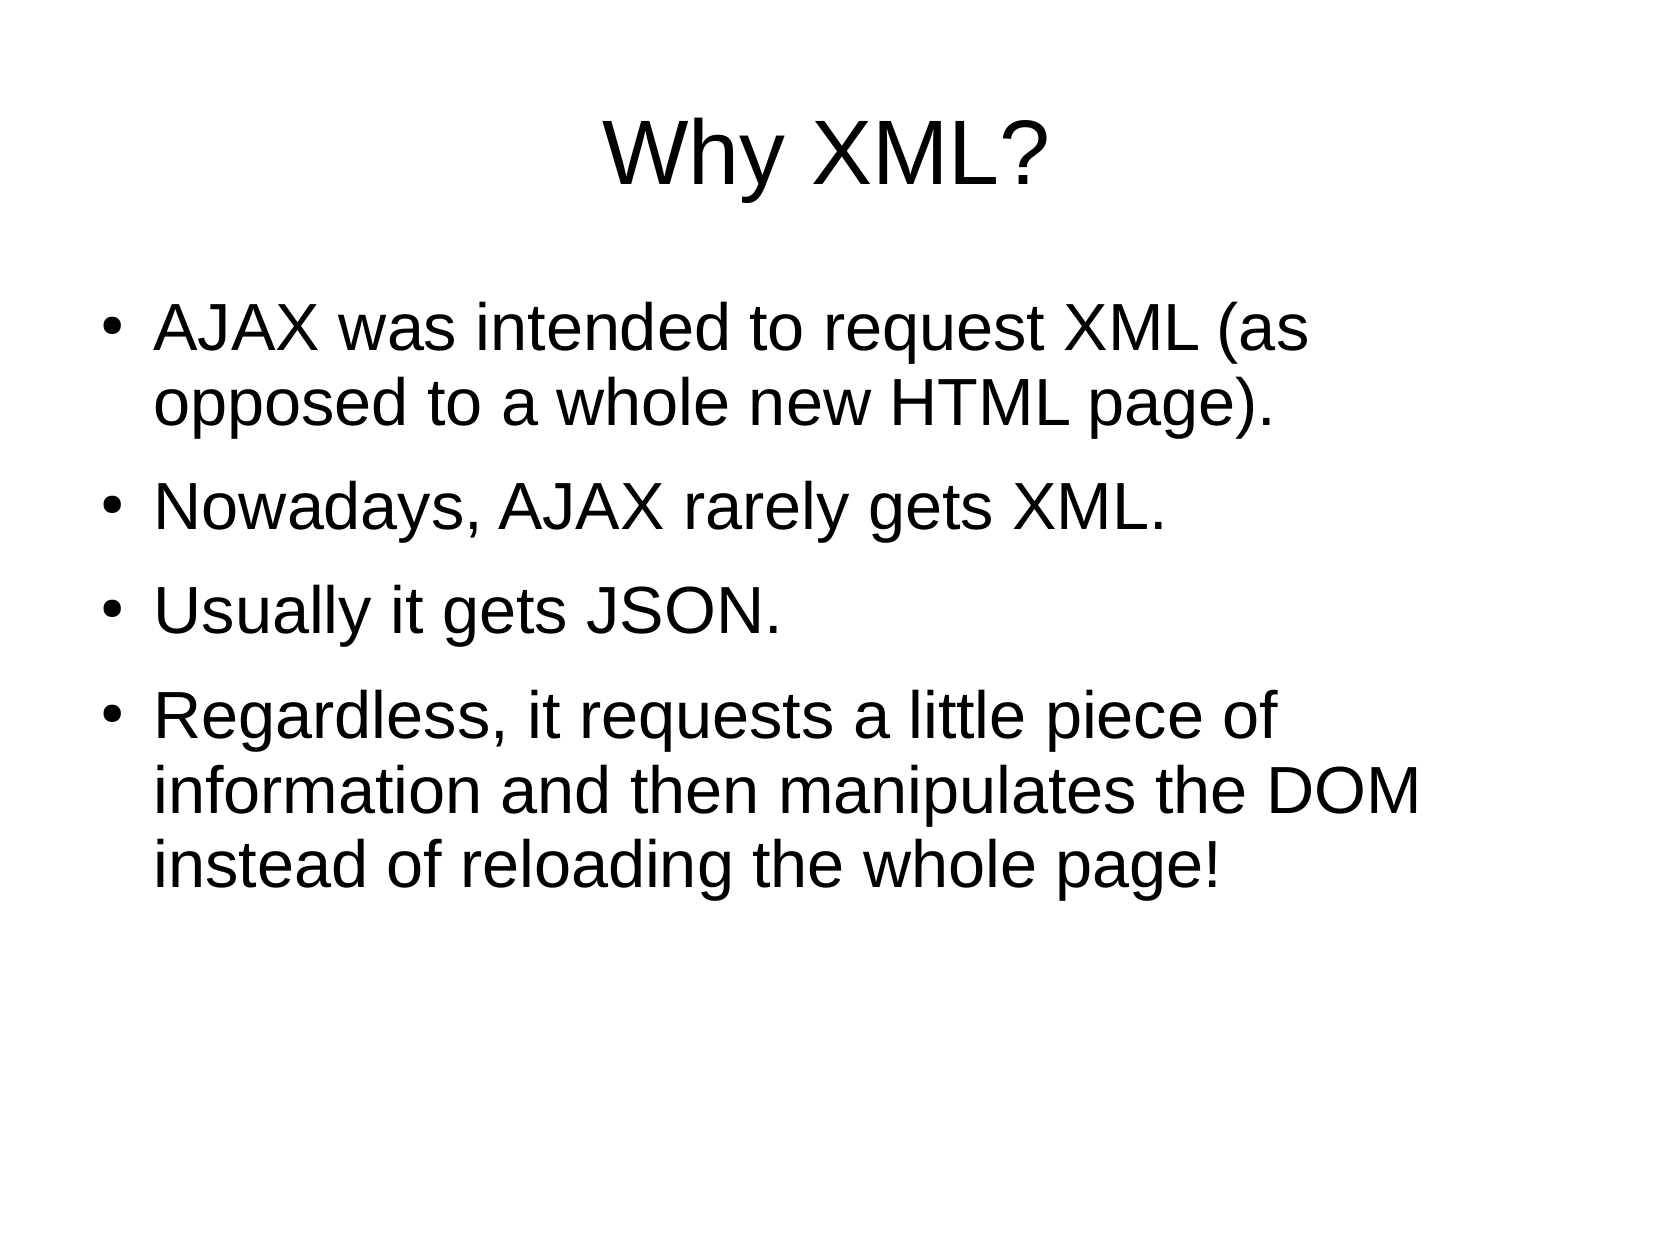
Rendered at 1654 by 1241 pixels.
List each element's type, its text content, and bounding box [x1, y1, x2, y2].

list AJAX was intended to request XML (as opposed to a whole new HTML page). Nowadays, AJAX rarely gets XML. Usually it gets JSON. Regardless, it requests a little piece of information and then manipulates the DOM instead of reloading the whole page! [82, 290, 1571, 1010]
title Why XML? [82, 49, 1571, 257]
